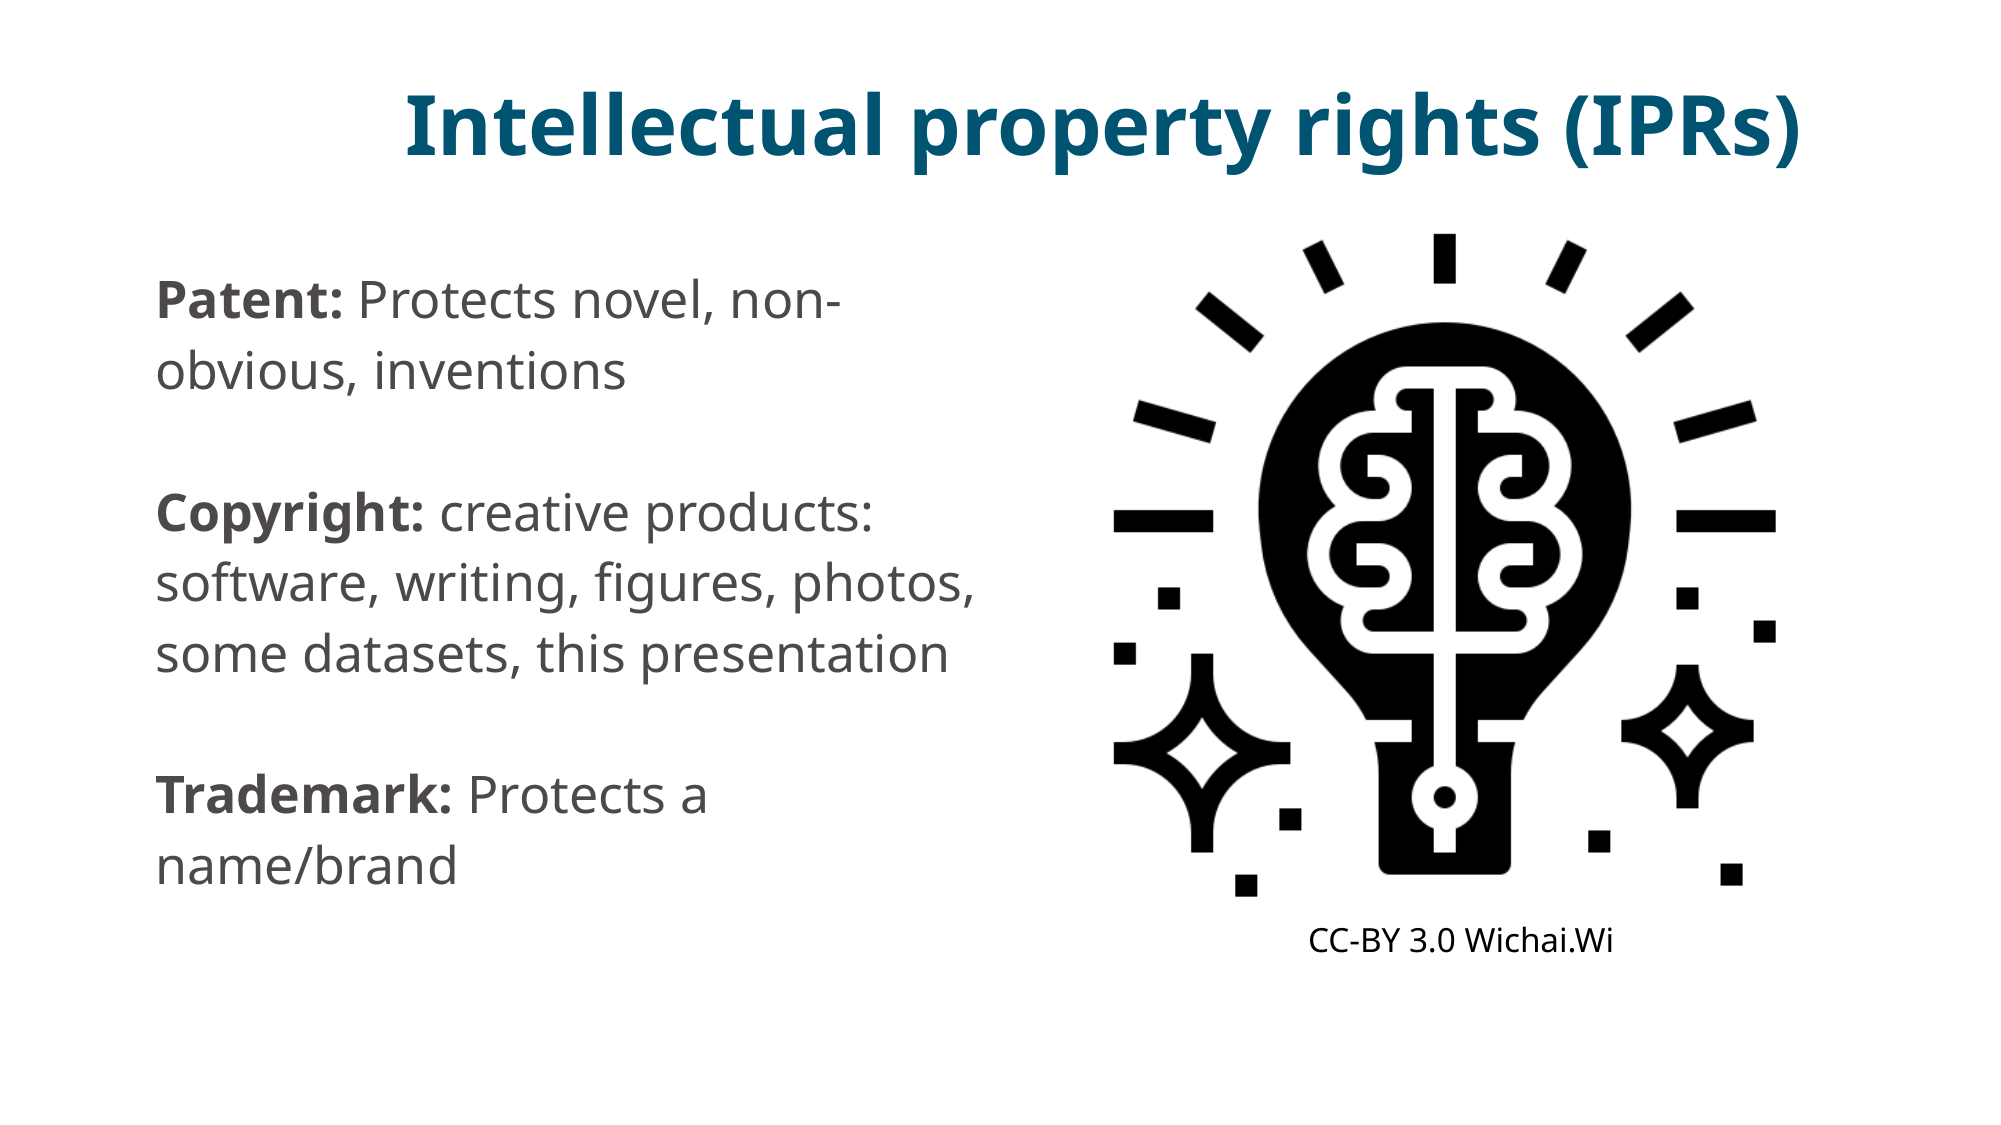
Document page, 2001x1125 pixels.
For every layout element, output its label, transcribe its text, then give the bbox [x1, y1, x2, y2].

text_box CC-BY 3.0 Wichai.Wi [1293, 909, 1610, 958]
text_box Intellectual property rights (IPRs) [390, 59, 1610, 212]
list Patent: Protects novel, non-obvious, inventions Copyright: creative products: software, writing, figures, photos, some datasets, this presentation Trademark: Protects a name/brand [99, 263, 979, 916]
picture [1092, 212, 1798, 919]
